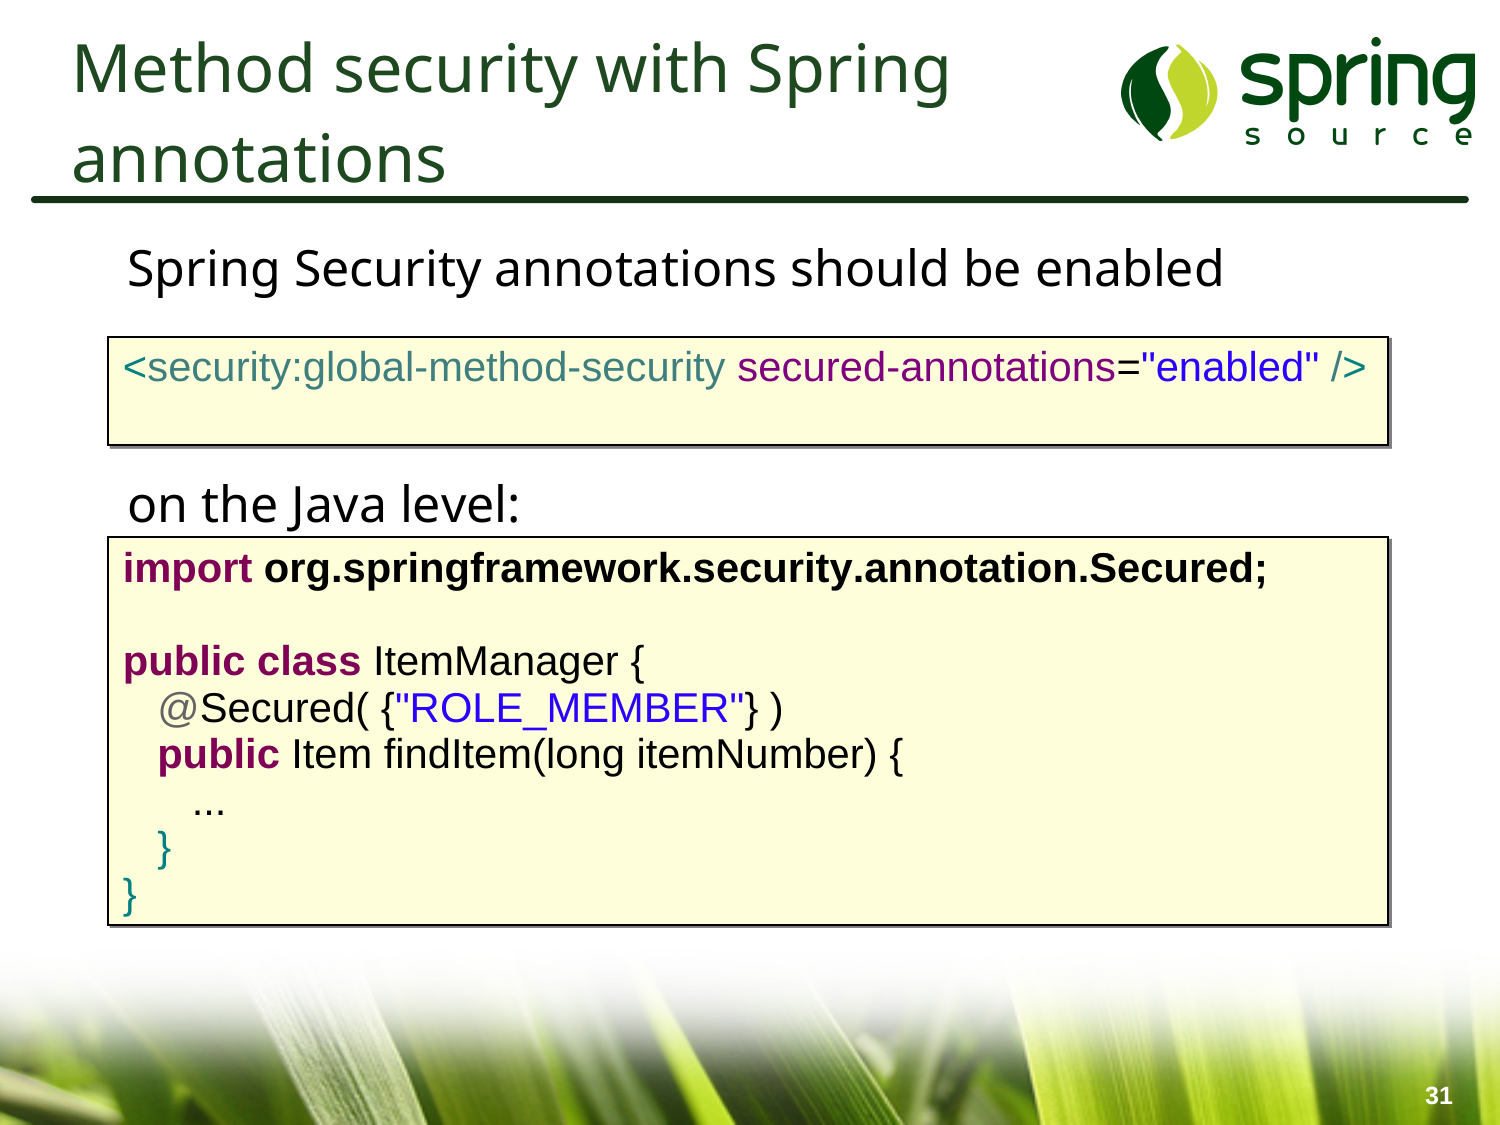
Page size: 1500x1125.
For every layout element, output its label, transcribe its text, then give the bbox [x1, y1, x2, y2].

title Method security with Spring annotations [56, 13, 1089, 191]
text_box <security:global-method-security secured-annotations="enabled" /> [108, 336, 1388, 445]
list Spring Security annotations should be enabled [112, 224, 1388, 301]
picture [1121, 37, 1475, 145]
picture [0, 944, 1500, 1125]
list on the Java level: [112, 461, 1388, 537]
text_box import org.springframework.security.annotation.Secured; public class ItemManager { @Secured( {"ROLE_MEMBER"} ) public Item findItem(long itemNumber) { ... } } [108, 537, 1388, 925]
